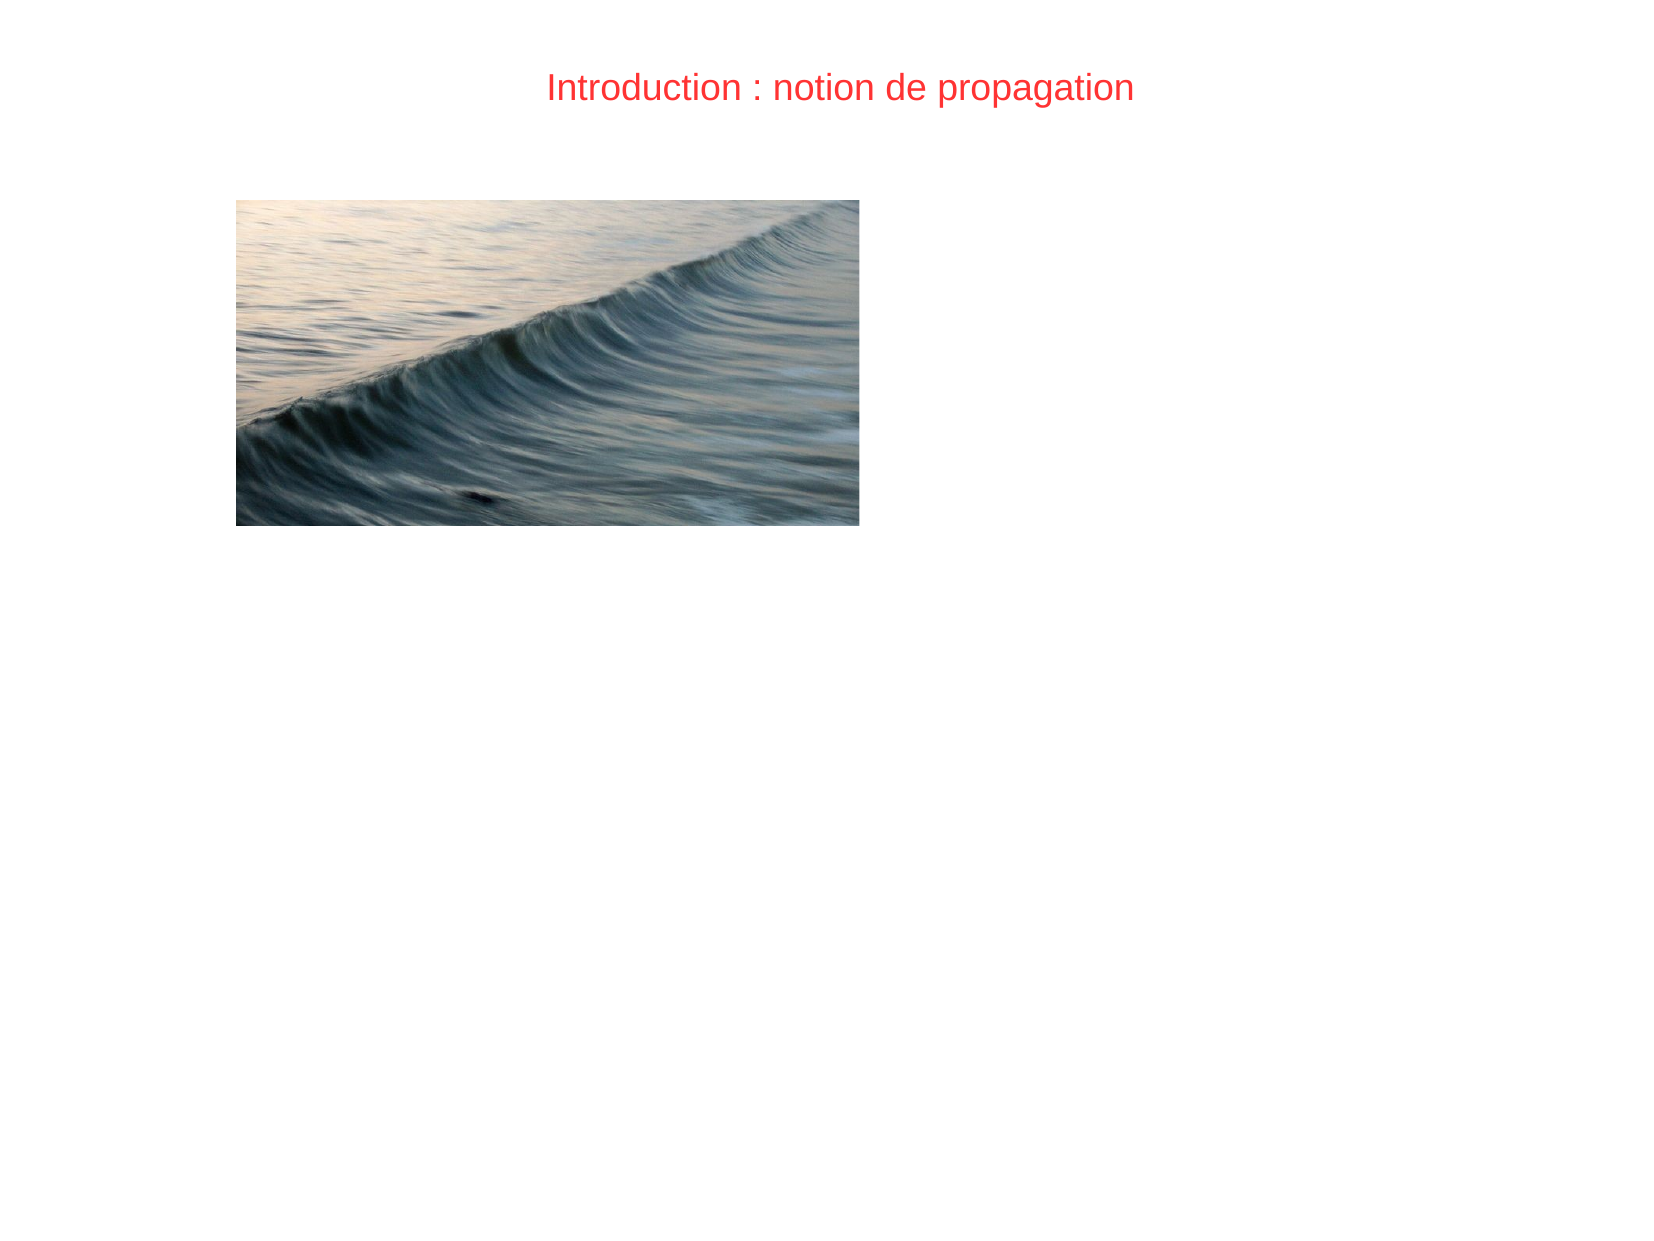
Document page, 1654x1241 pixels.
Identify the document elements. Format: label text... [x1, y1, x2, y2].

text_box Introduction : notion de propagation [531, 59, 1170, 116]
picture [236, 200, 860, 526]
